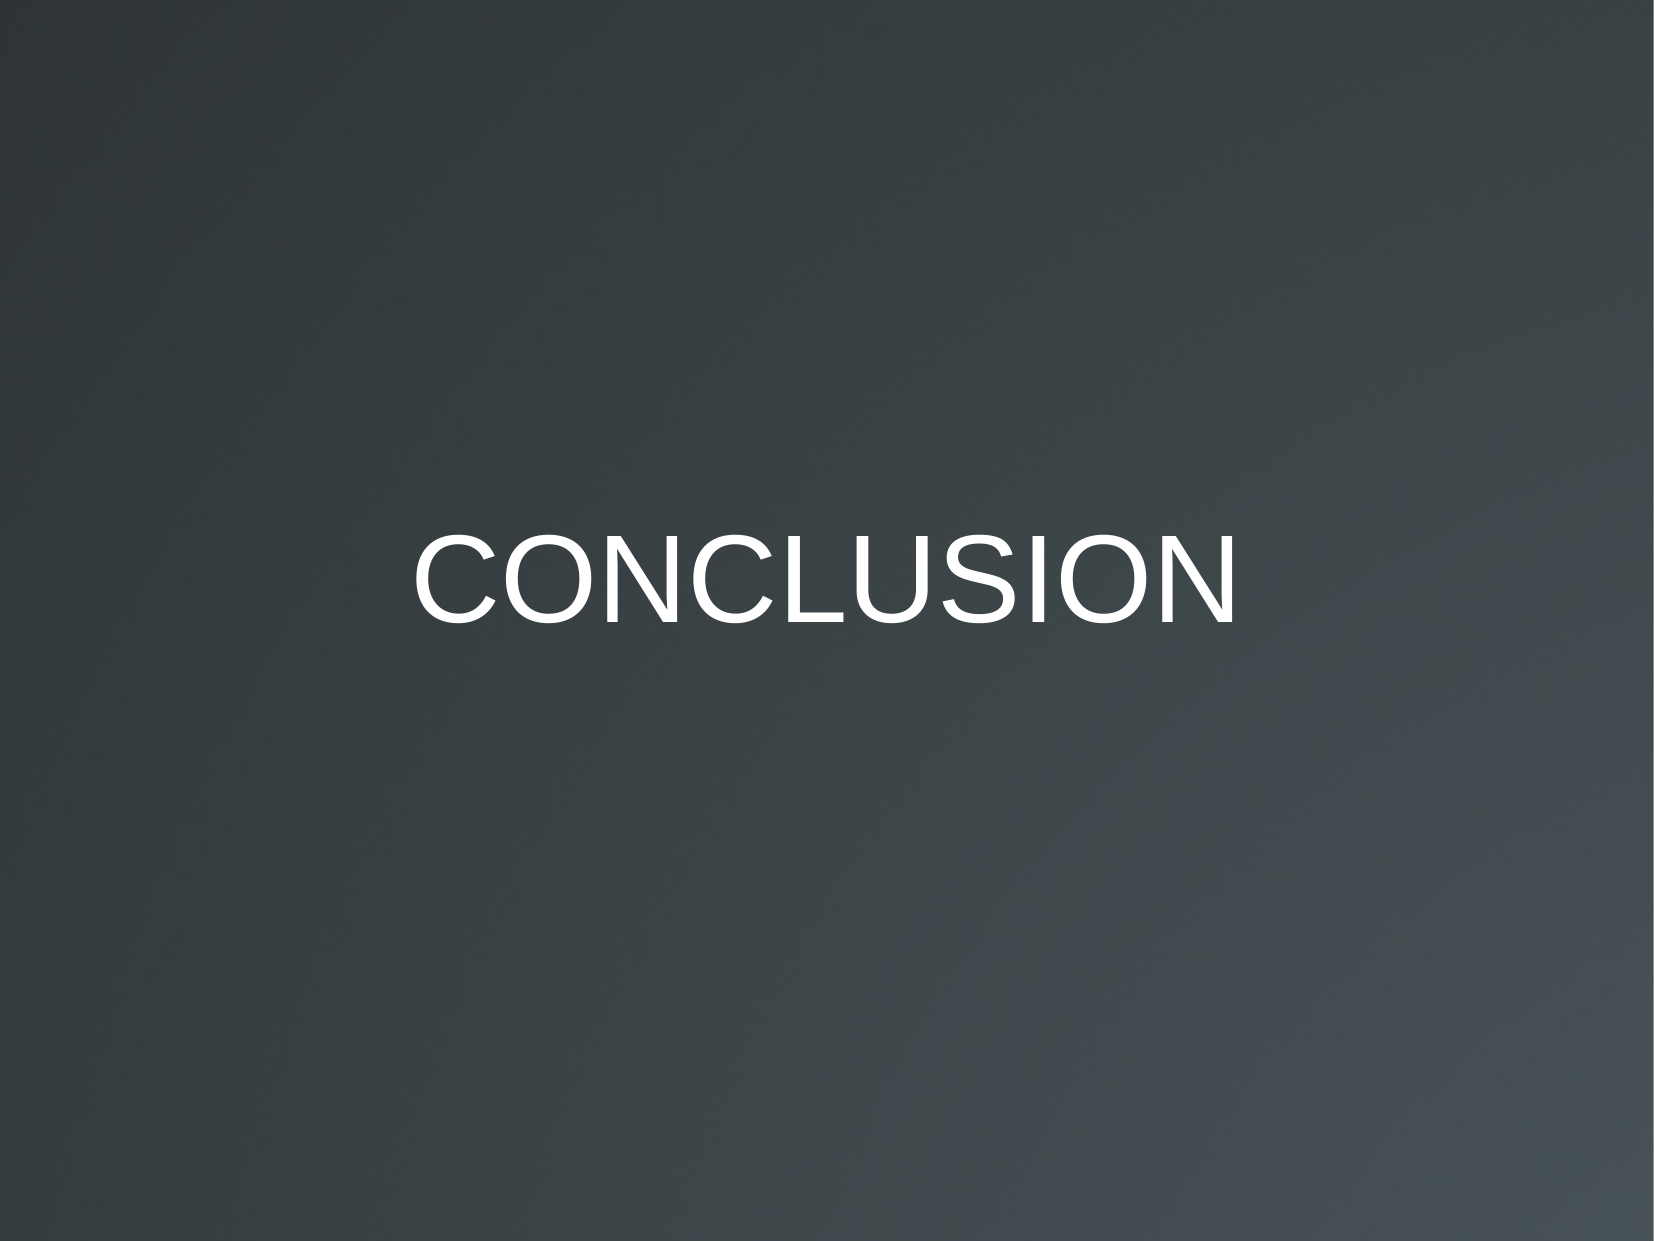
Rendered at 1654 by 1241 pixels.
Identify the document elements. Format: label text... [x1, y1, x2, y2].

picture [0, 0, 1654, 1241]
subtitle CONCLUSION [82, 49, 1571, 1109]
